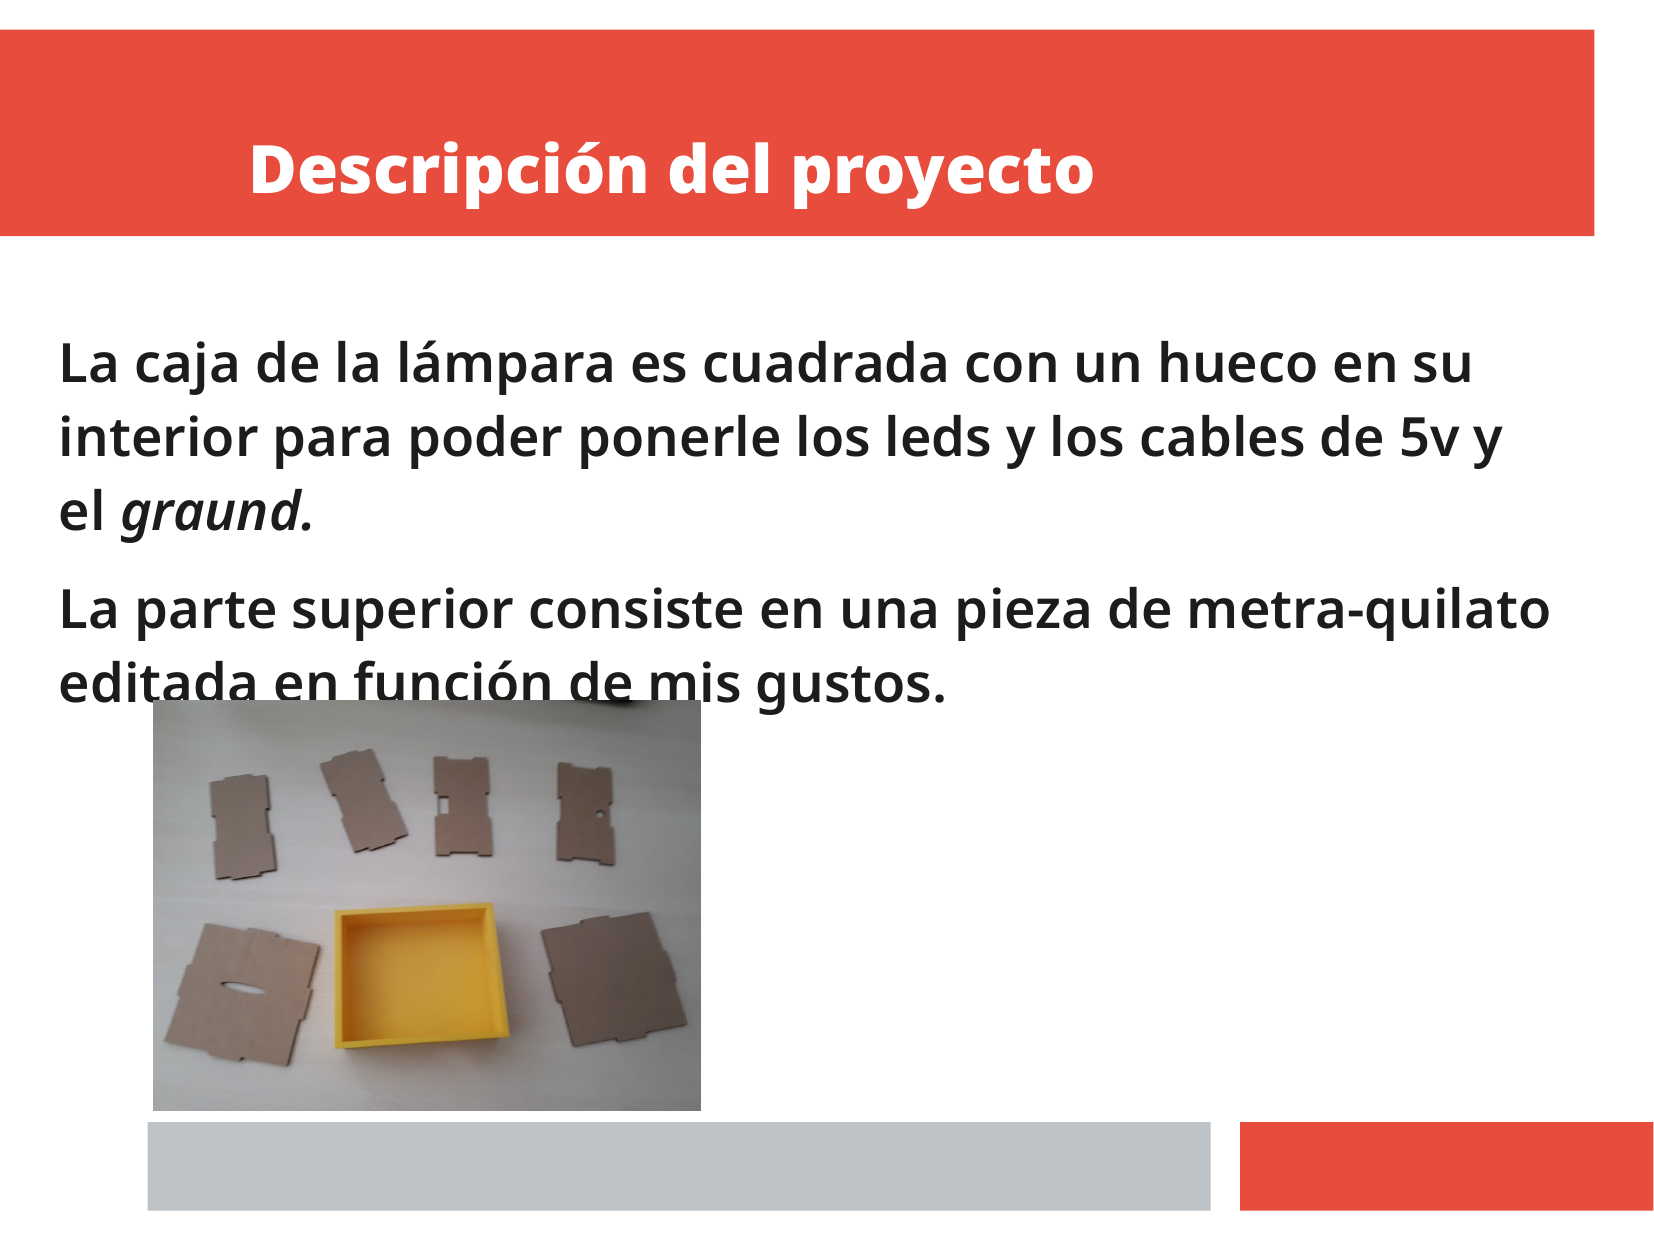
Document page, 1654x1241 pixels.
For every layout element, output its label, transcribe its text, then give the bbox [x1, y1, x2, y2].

picture [153, 700, 701, 1111]
title Descripción del proyecto [59, 64, 1595, 213]
list La caja de la lámpara es cuadrada con un hueco en su interior para poder ponerle los leds y los cables de 5v y el graund. La parte superior consiste en una pieza de metra-quilato editada en función de mis gustos. [59, 324, 1565, 1093]
